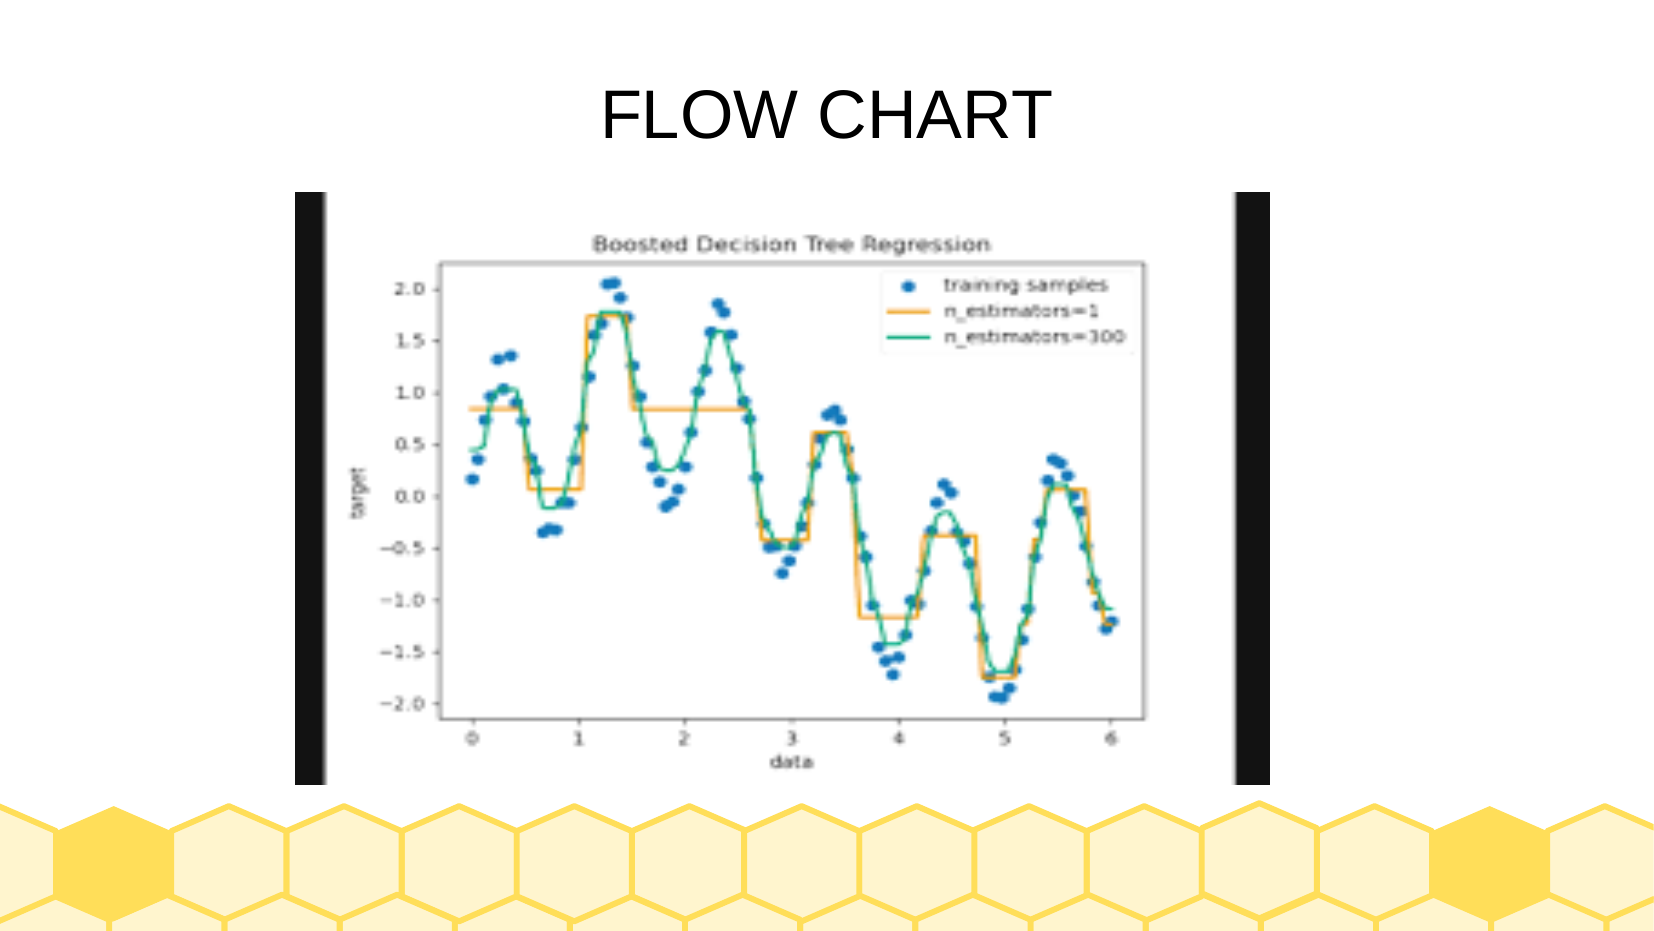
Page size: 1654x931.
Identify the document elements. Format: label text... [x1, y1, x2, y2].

picture [295, 192, 1270, 785]
title FLOW CHART [82, 37, 1571, 193]
